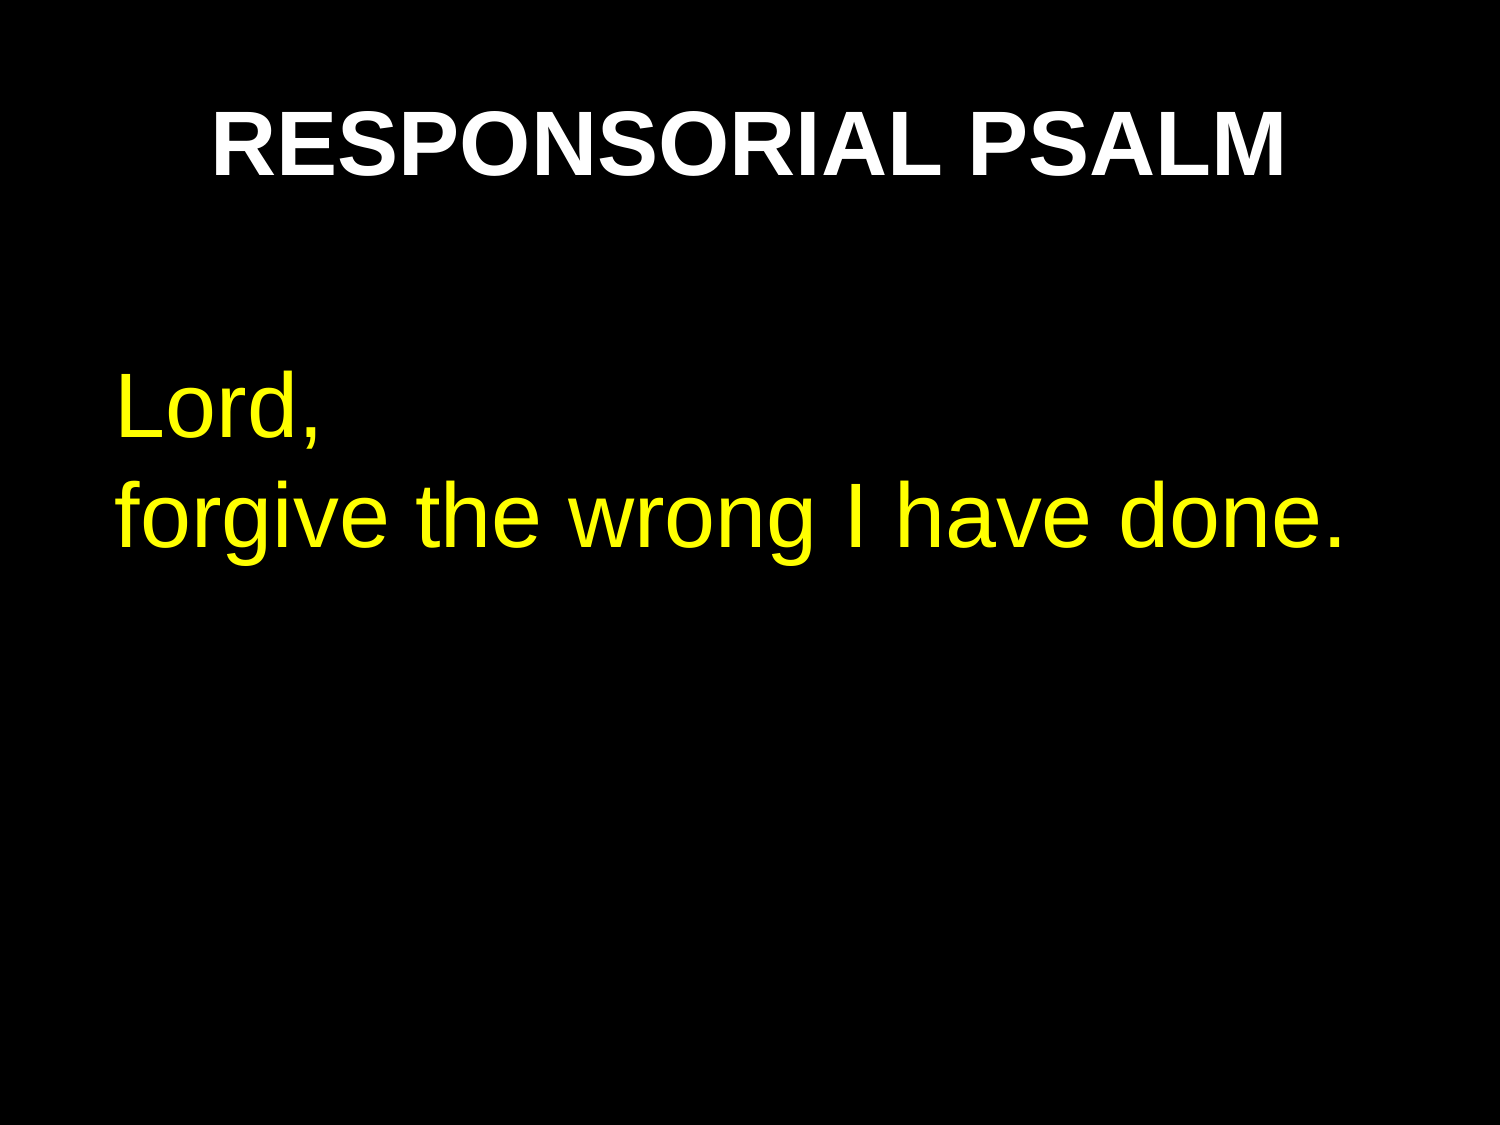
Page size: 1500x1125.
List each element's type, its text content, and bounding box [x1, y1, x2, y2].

title RESPONSORIAL PSALM [75, 45, 1426, 233]
text_box Lord, forgive the wrong I have done. [100, 337, 1447, 574]
